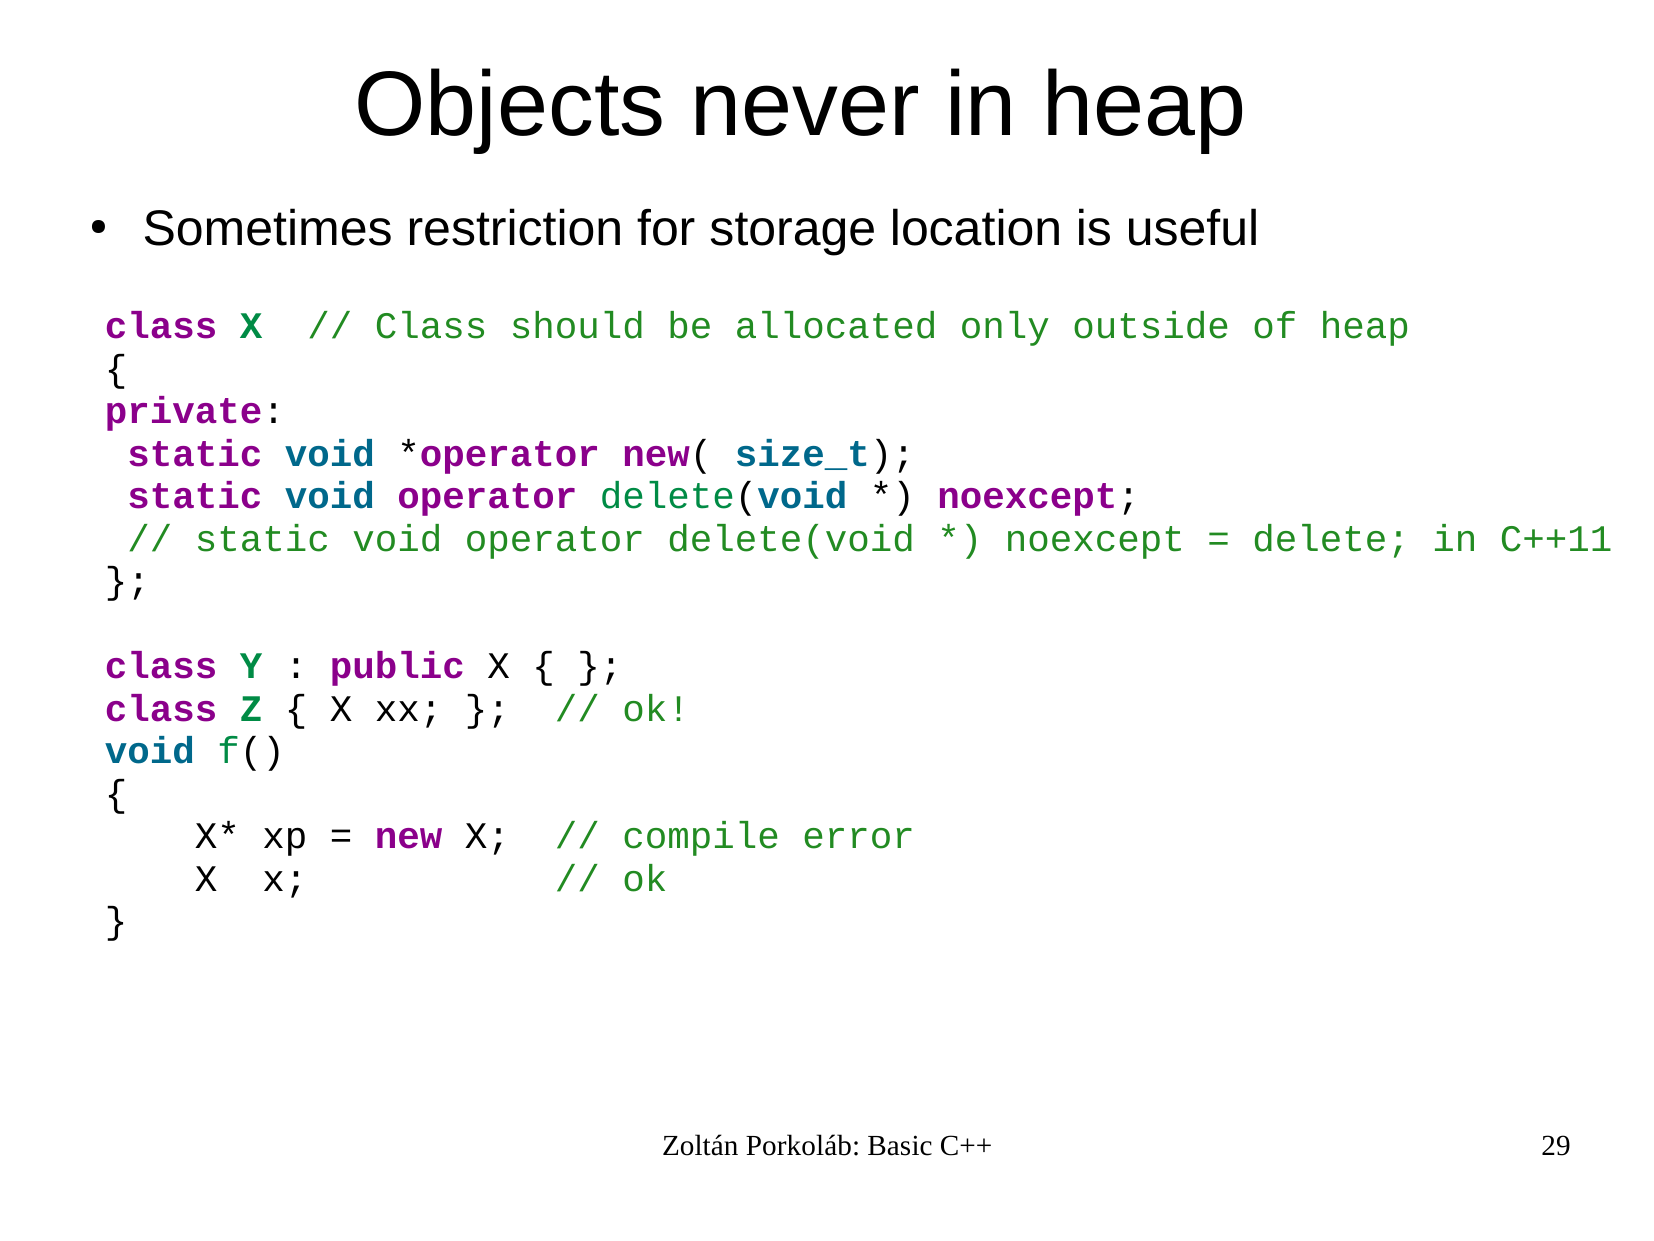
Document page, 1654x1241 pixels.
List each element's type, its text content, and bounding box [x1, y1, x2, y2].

list Sometimes restriction for storage location is useful [71, 119, 1606, 346]
text_box class X // Class should be allocated only outside of heap { private: static void *operator new( size_t); static void operator delete(void *) noexcept; // static void operator delete(void *) noexcept = delete; in C++11 }; class Y : public X { }; class Z { X xx; }; // ok! void f() { X* xp = new X; // compile error X x; // ok } [90, 300, 1654, 999]
title Objects never in heap [56, 0, 1546, 208]
